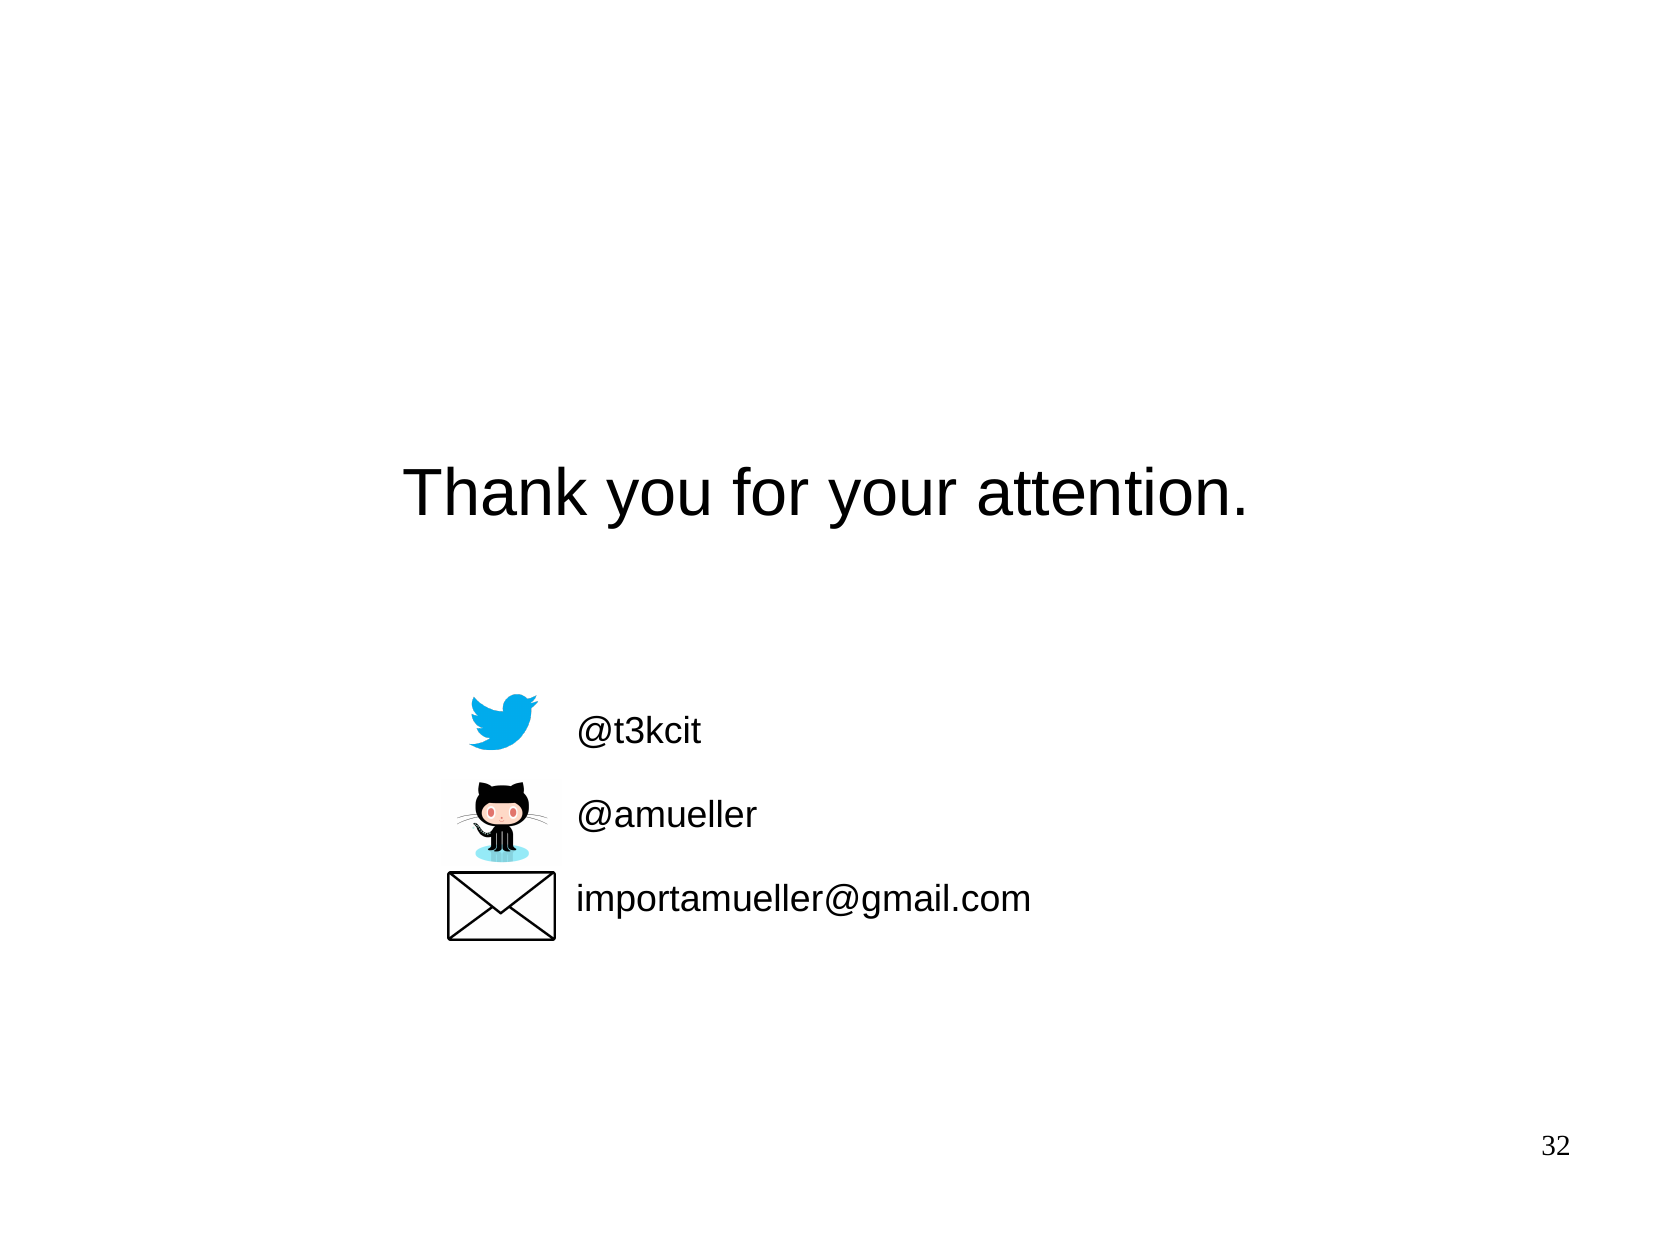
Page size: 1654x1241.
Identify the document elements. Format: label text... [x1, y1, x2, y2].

picture [441, 664, 562, 866]
picture [447, 871, 556, 941]
text_box @t3kcit @amueller importamueller@gmail.com [561, 660, 1261, 1021]
subtitle Thank you for your attention. [82, 49, 1571, 1010]
